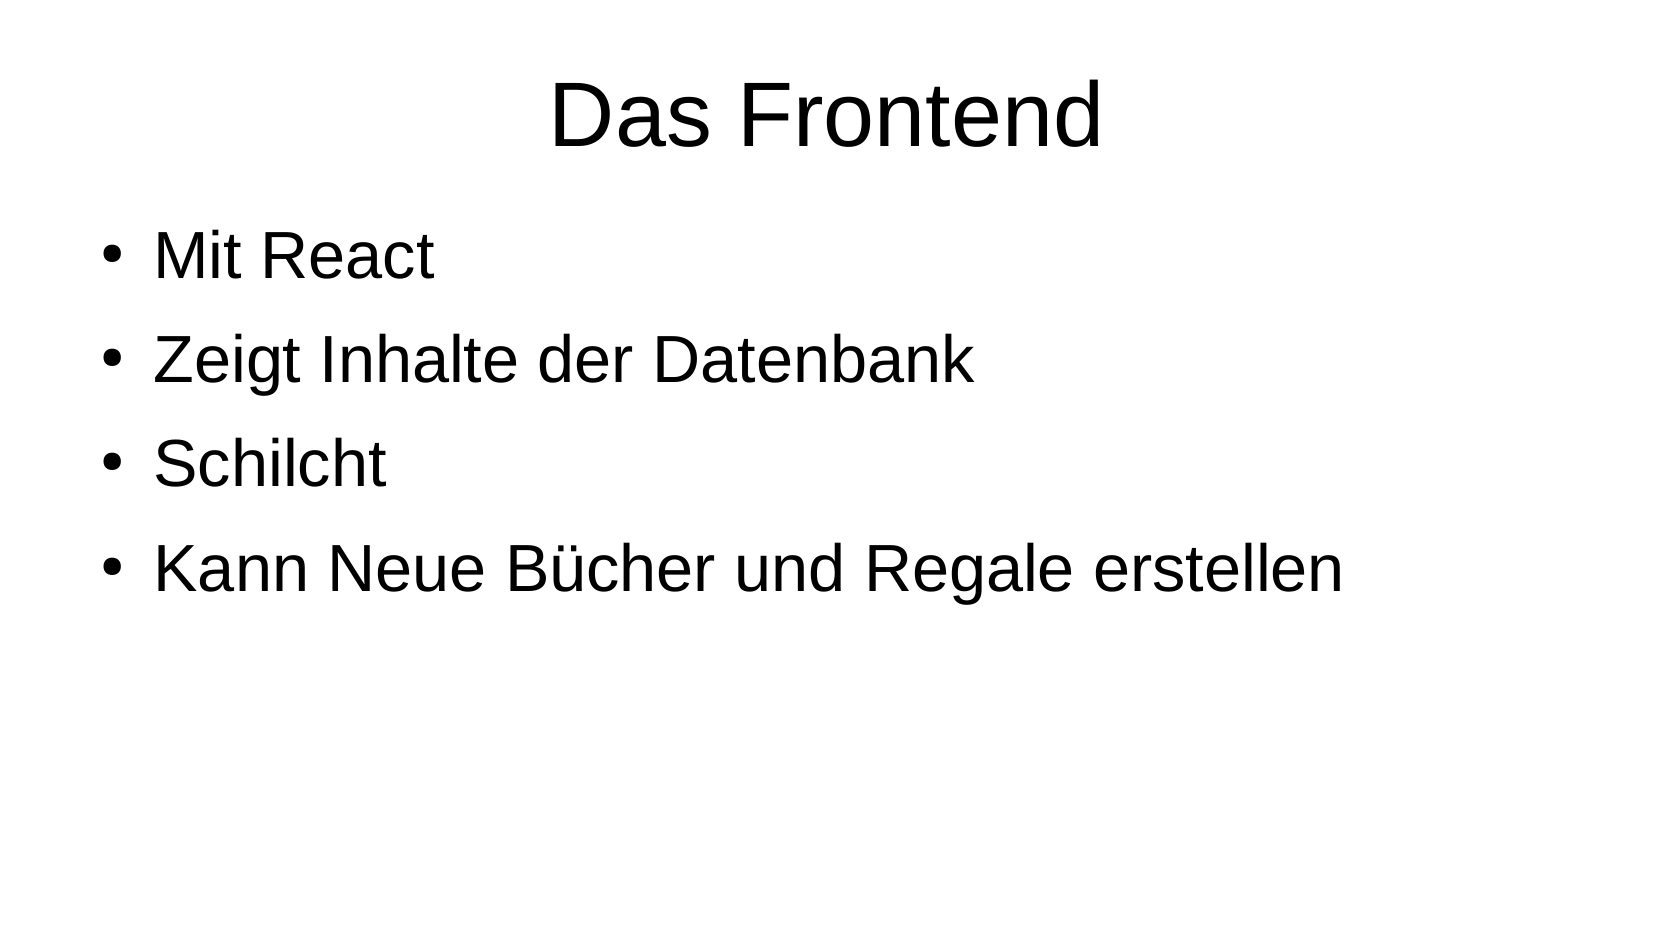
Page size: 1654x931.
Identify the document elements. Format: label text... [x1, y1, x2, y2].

title Das Frontend [82, 37, 1571, 193]
list Mit React Zeigt Inhalte der Datenbank Schilcht Kann Neue Bücher und Regale erstellen [82, 217, 1571, 758]
